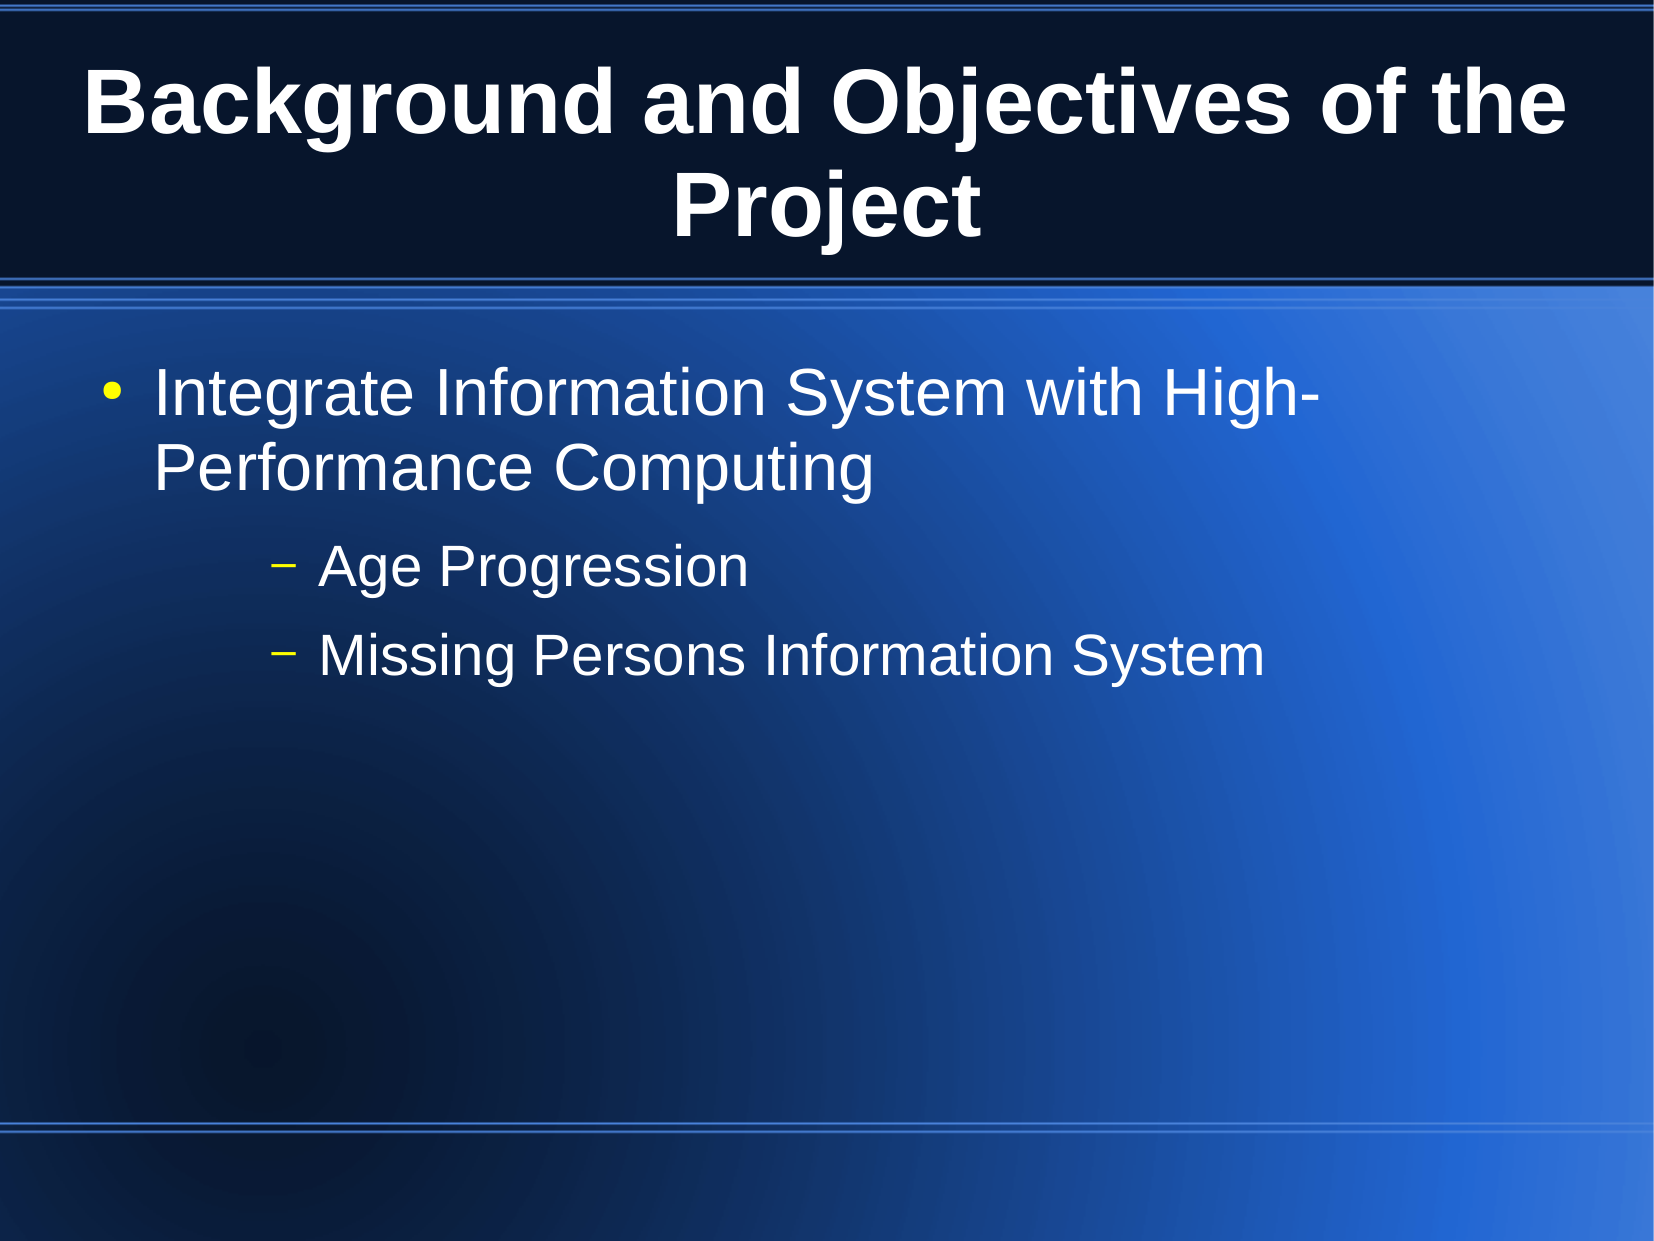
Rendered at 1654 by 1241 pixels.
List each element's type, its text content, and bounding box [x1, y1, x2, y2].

title Background and Objectives of the Project [82, 49, 1571, 257]
picture [0, 0, 1654, 1241]
list Integrate Information System with High-Performance Computing Age Progression Missing Persons Information System [82, 355, 1571, 1058]
